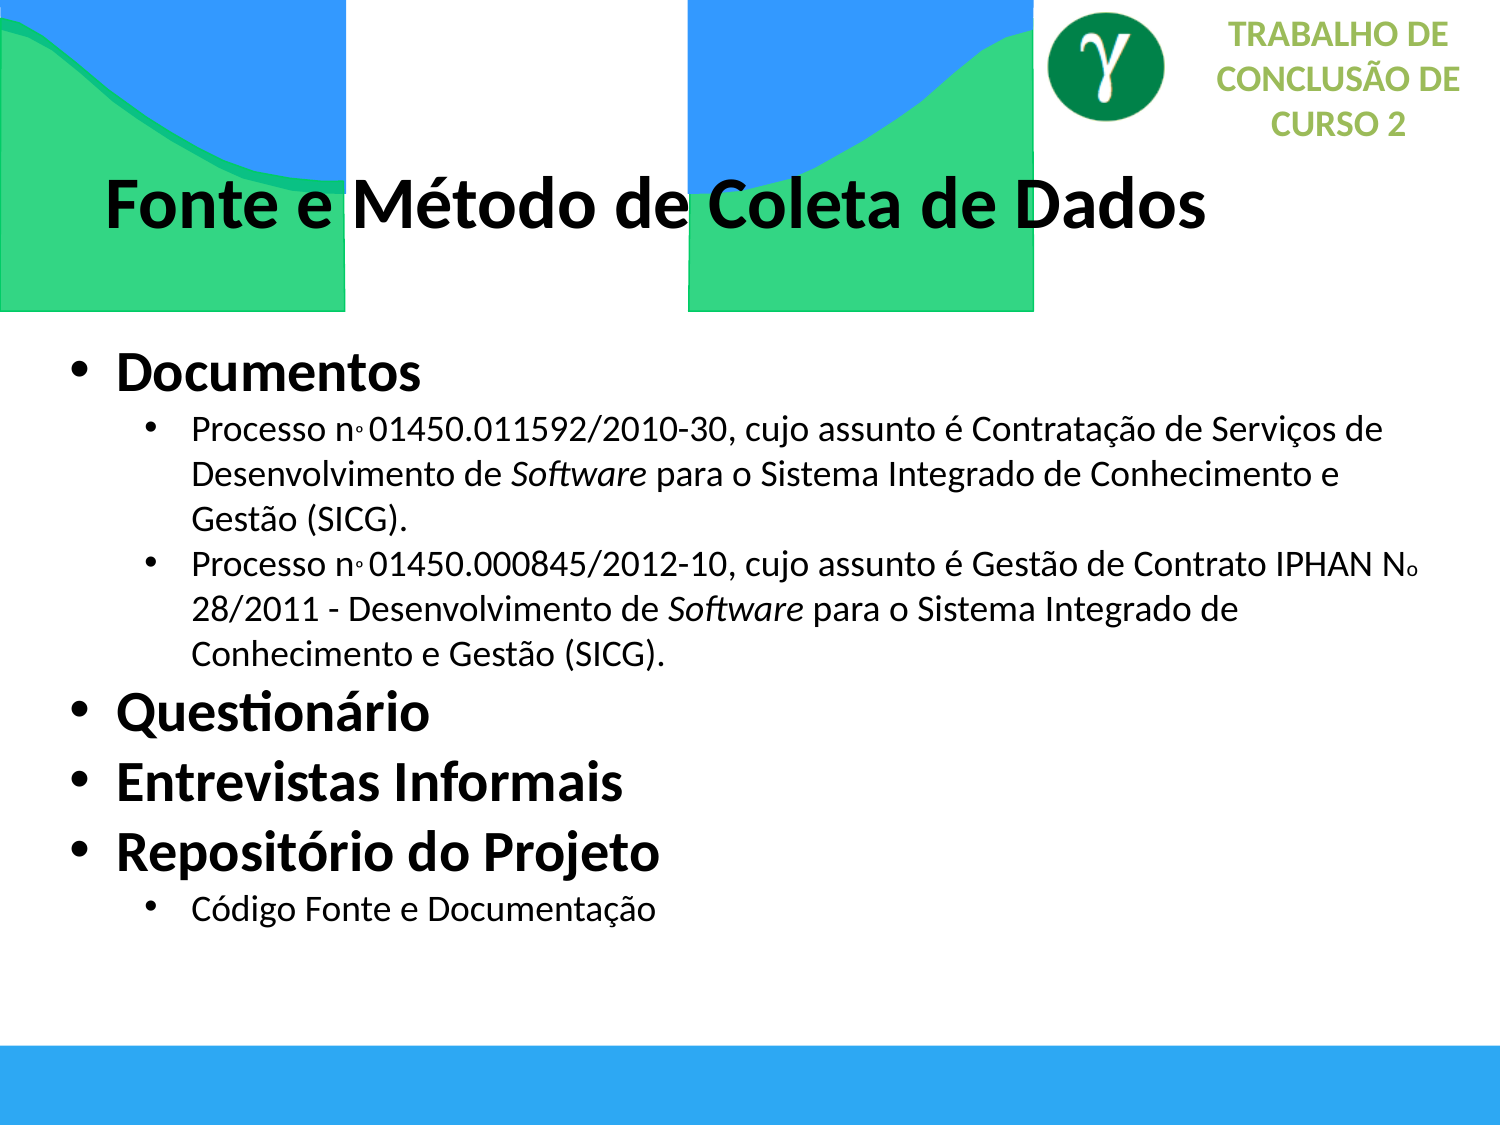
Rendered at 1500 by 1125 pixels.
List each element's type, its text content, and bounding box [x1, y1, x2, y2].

picture [1033, 0, 1178, 118]
text_box Documentos Processo nº 01450.011592/2010-30, cujo assunto é Contratação de Serviços de Desenvolvimento de Software para o Sistema Integrado de Conhecimento e Gestão (SICG). Processo nº 01450.000845/2012-10, cujo assunto é Gestão de Contrato IPHAN No 28/2011 - Desenvolvimento de Software para o Sistema Integrado de Conhecimento e Gestão (SICG). Questionário Entrevistas Informais Repositório do Projeto Código Fonte e Documentação [54, 326, 1449, 936]
text_box TRABALHO DE CONCLUSÃO DE CURSO 2 [1178, 1, 1500, 197]
text_box [0, 0, 346, 312]
text_box [688, 0, 1033, 118]
text_box [688, 280, 1034, 312]
text_box [0, 1045, 1500, 1125]
text_box Fonte e Método de Coleta de Dados [90, 118, 1366, 280]
